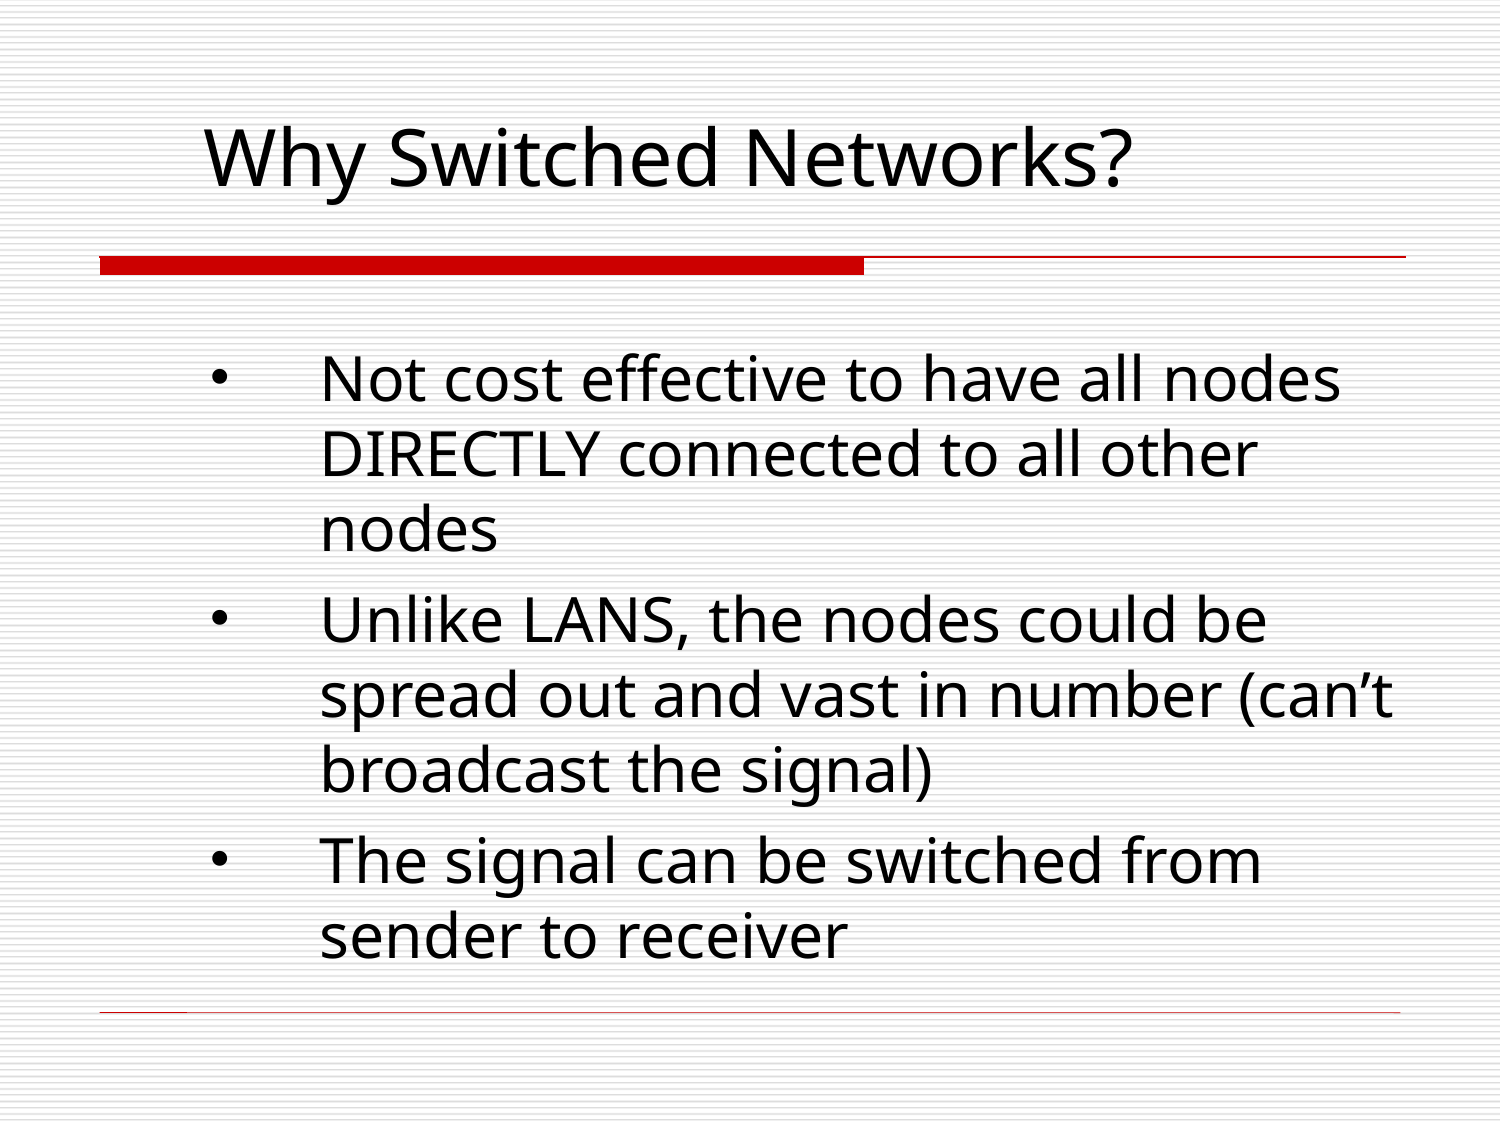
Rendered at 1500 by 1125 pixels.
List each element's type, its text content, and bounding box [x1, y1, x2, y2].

picture [0, 0, 1500, 1125]
list Not cost effective to have all nodes DIRECTLY connected to all other nodes Unlike LANS, the nodes could be spread out and vast in number (can’t broadcast the signal) The signal can be switched from sender to receiver [193, 330, 1469, 1020]
title Why Switched Networks? [188, 27, 1467, 282]
